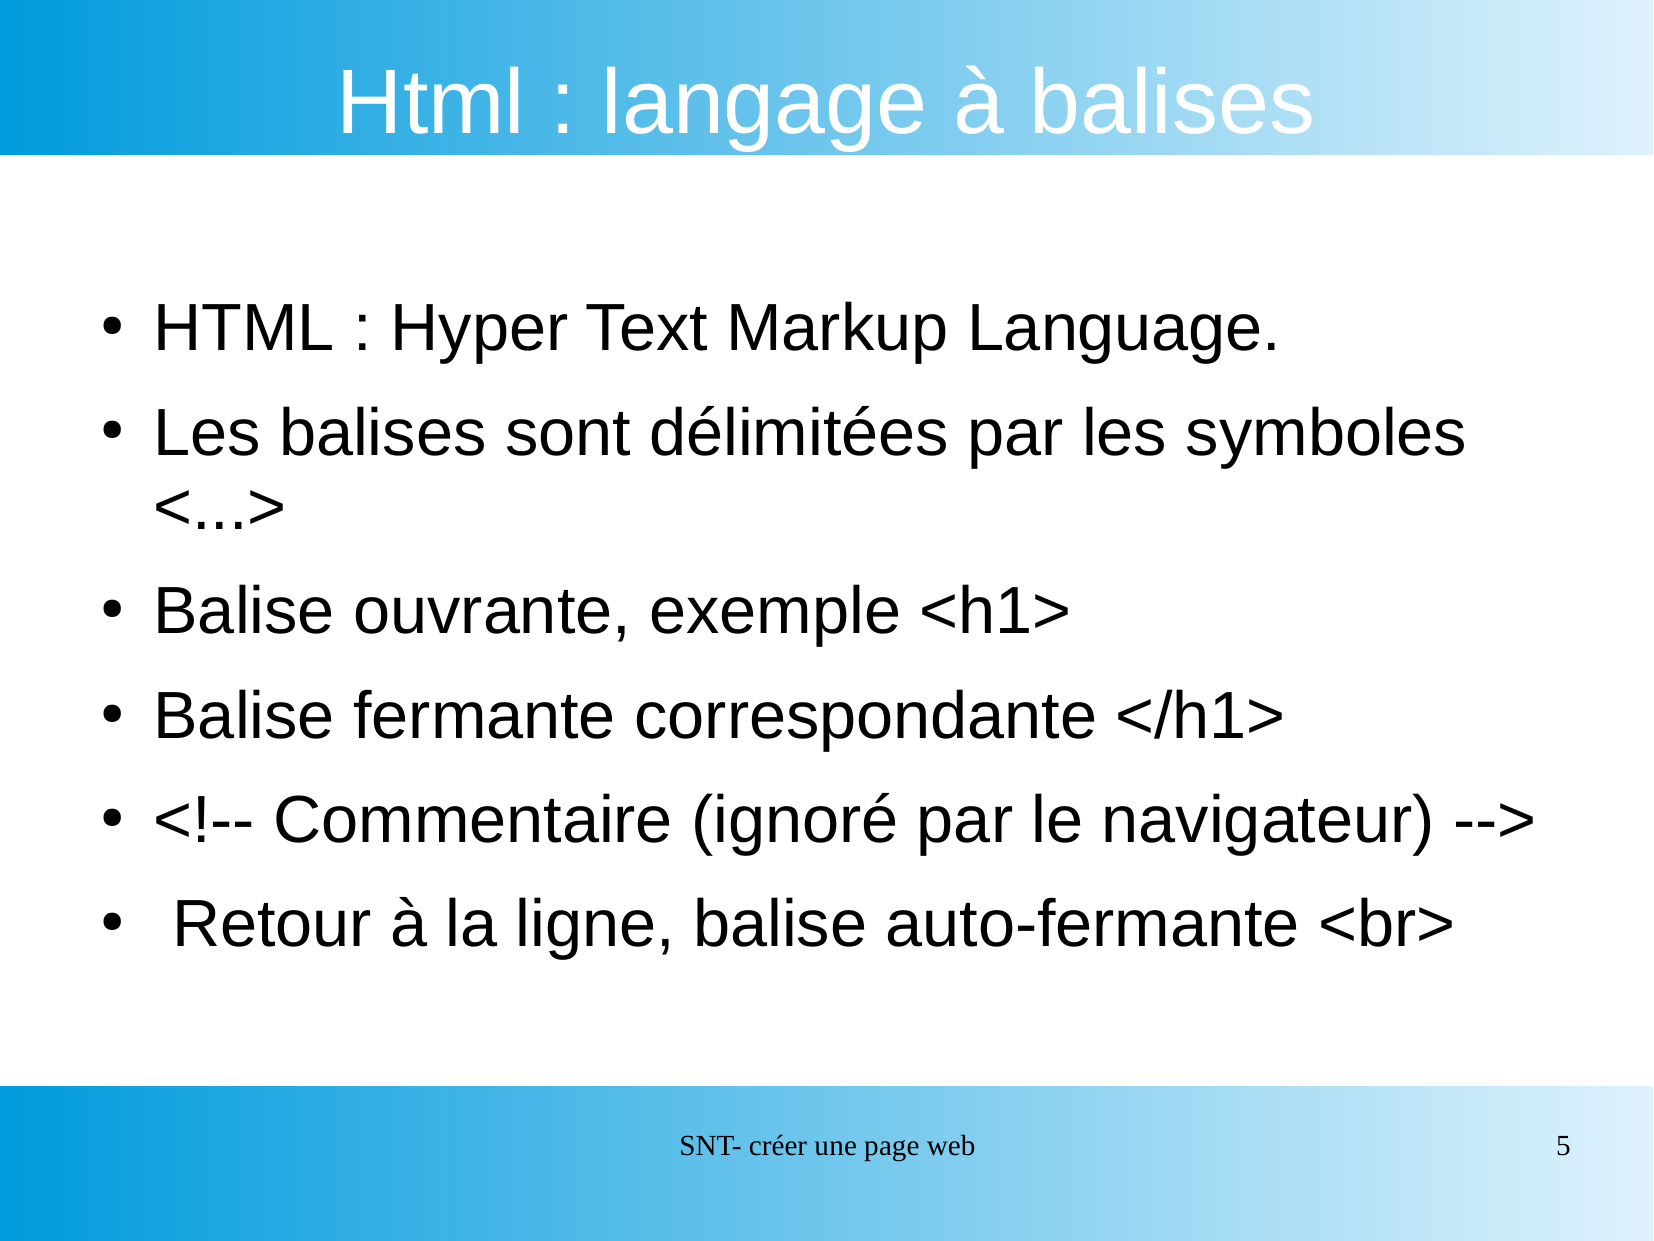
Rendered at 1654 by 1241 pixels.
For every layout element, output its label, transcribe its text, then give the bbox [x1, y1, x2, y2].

list HTML : Hyper Text Markup Language. Les balises sont délimitées par les symboles <...> Balise ouvrante, exemple <h1> Balise fermante correspondante </h1> <!-- Commentaire (ignoré par le navigateur) --> Retour à la ligne, balise auto-fermante <br> [82, 290, 1571, 1010]
title Html : langage à balises [82, 49, 1571, 155]
